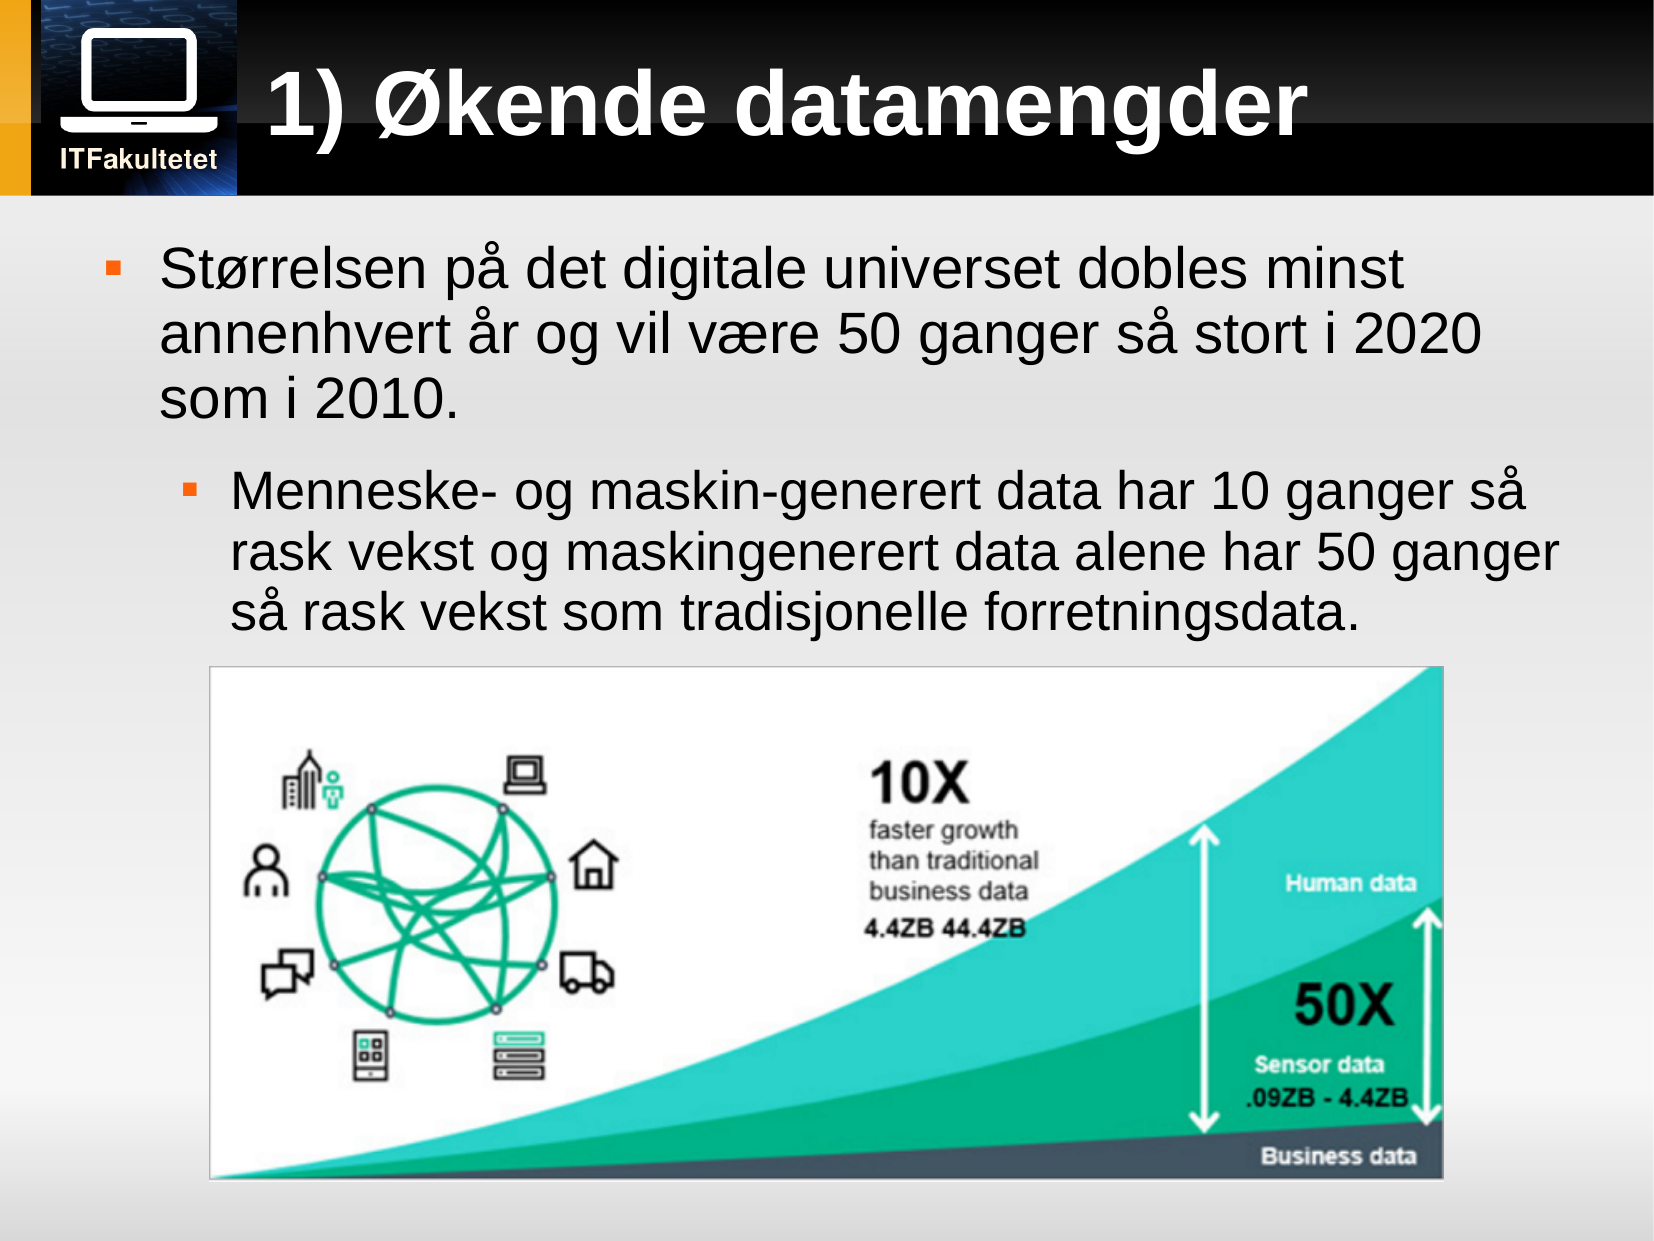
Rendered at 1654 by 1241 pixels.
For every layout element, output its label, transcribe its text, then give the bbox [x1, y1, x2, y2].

picture [0, 0, 1654, 1241]
title 1) Økende datamengder [265, 0, 1565, 208]
list Størrelsen på det digitale universet dobles minst annenhvert år og vil være 50 ganger så stort i 2020 som i 2010. Menneske- og maskin-generert data har 10 ganger så rask vekst og maskingenerert data alene har 50 ganger så rask vekst som tradisjonelle forretningsdata. [88, 236, 1577, 1055]
